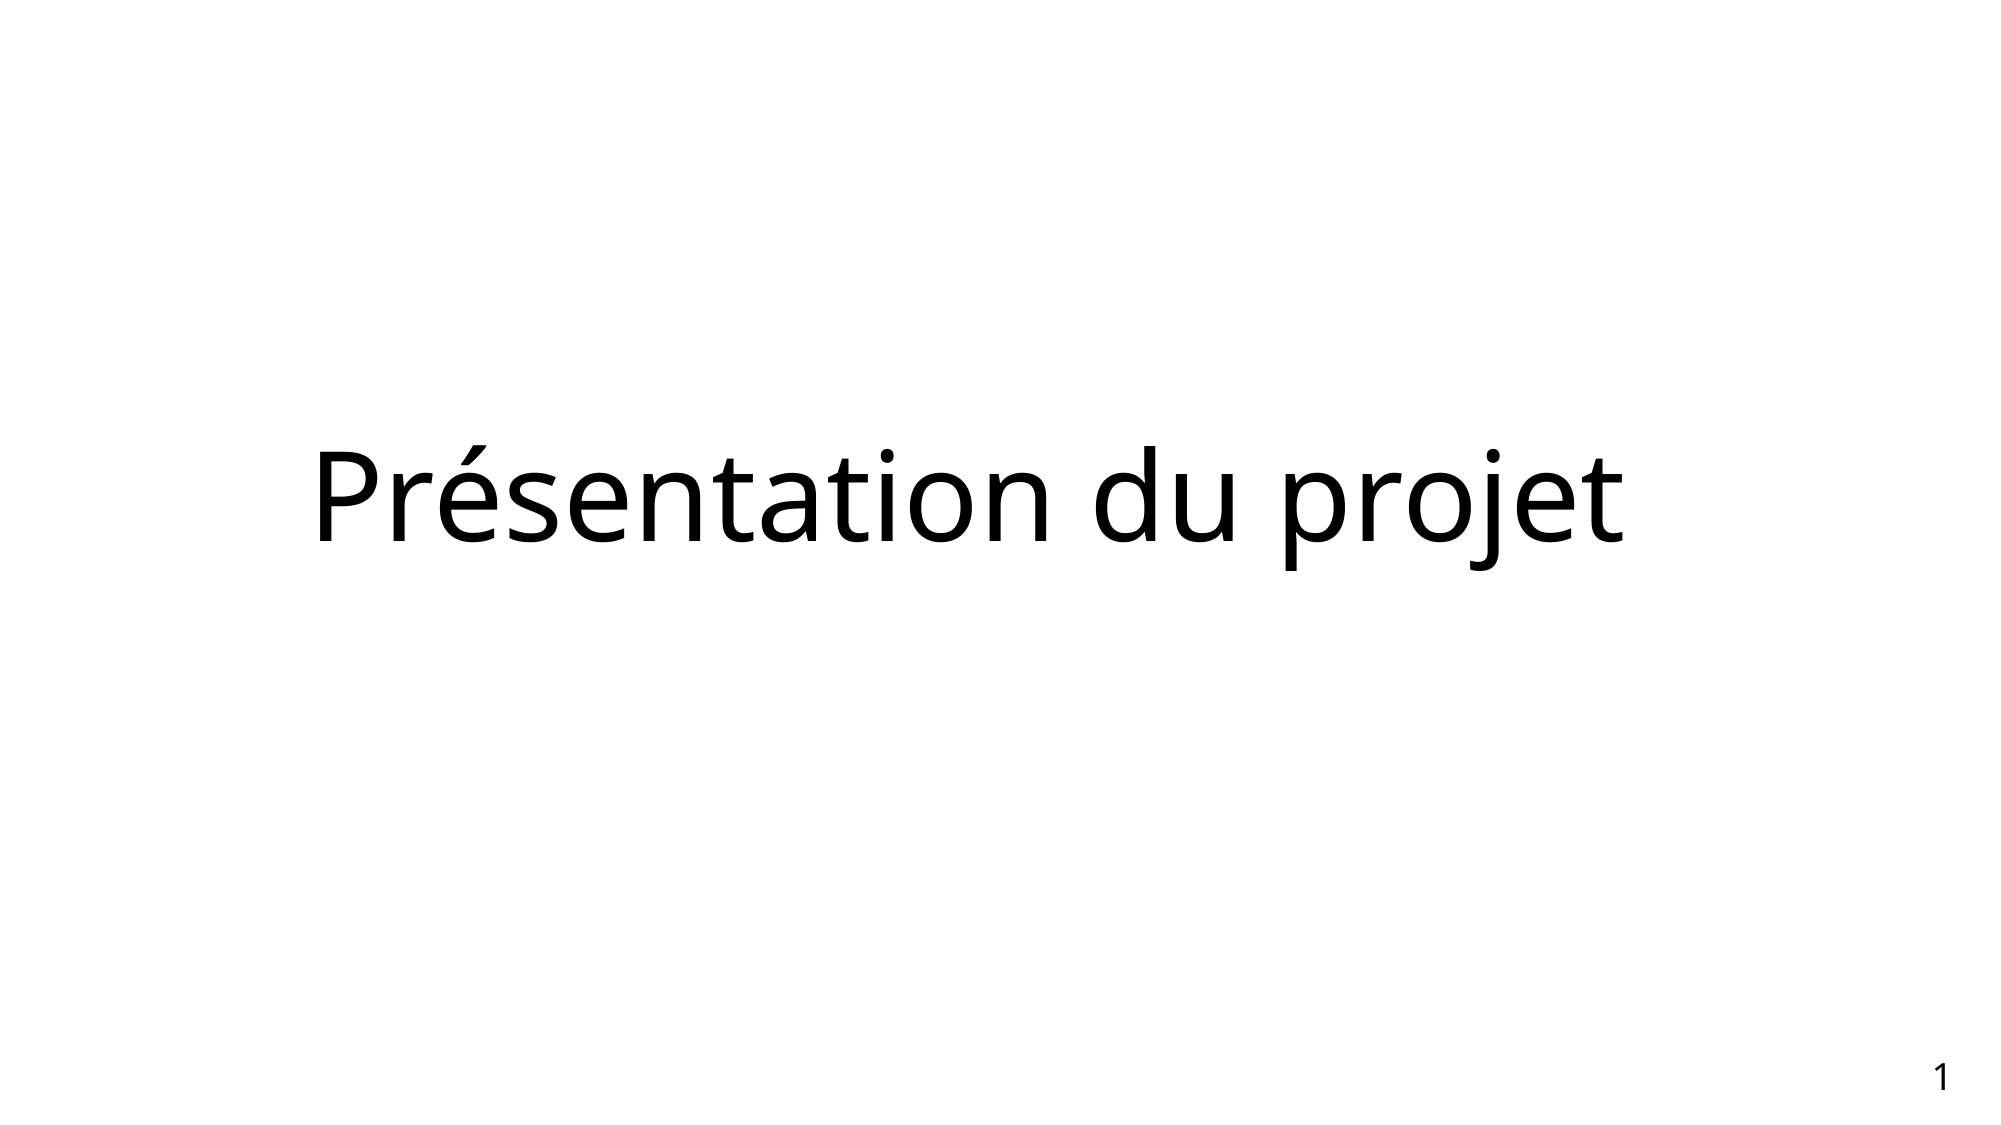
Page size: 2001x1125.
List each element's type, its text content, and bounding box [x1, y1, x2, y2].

title Présentation du projet [249, 184, 1750, 576]
text_box 1 [1916, 1045, 2000, 1107]
